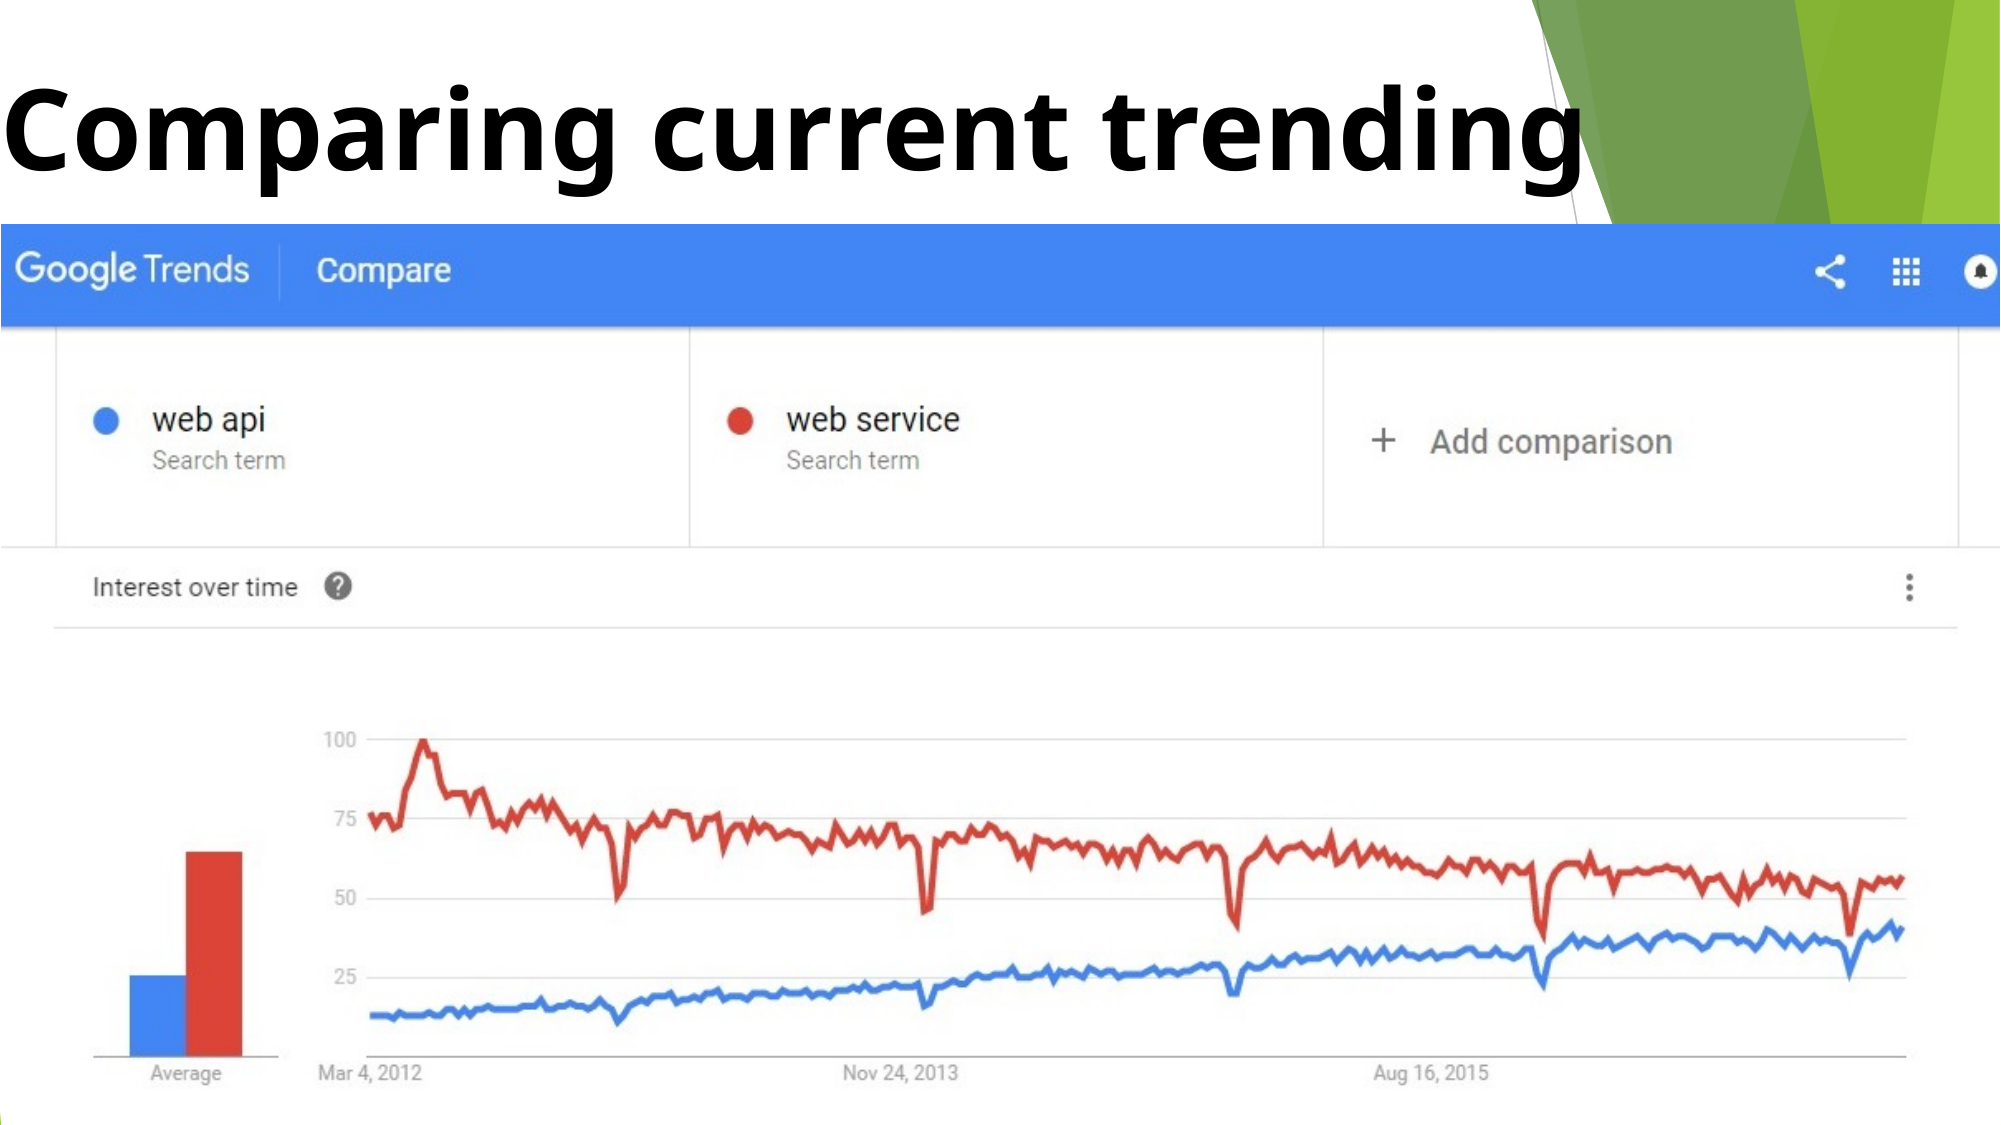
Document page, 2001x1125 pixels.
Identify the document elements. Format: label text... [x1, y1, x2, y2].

text_box Comparing current trending [0, 49, 1606, 200]
picture [1, 224, 2000, 1125]
